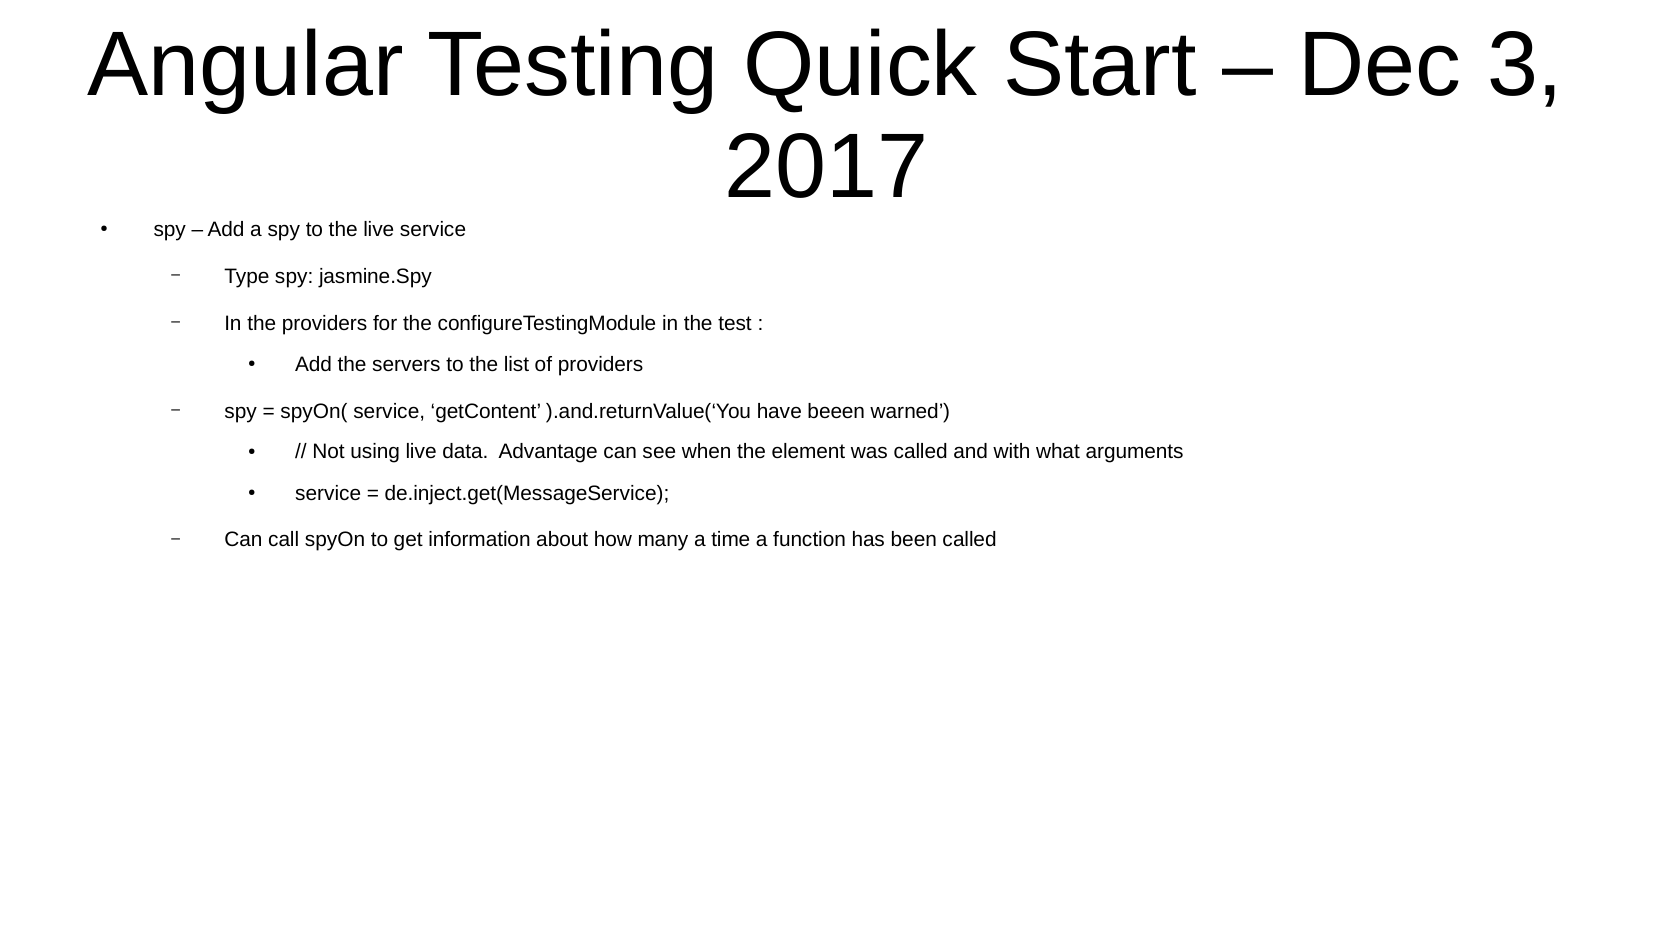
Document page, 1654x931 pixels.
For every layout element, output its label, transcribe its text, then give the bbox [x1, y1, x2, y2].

title Angular Testing Quick Start – Dec 3, 2017 [82, 12, 1571, 217]
list spy – Add a spy to the live service Type spy: jasmine.Spy In the providers for the configureTestingModule in the test : Add the servers to the list of providers spy = spyOn( service, ‘getContent’ ).and.returnValue(‘You have beeen warned’) // Not using live data. Advantage can see when the element was called and with what arguments service = de.inject.get(MessageService); Can call spyOn to get information about how many a time a function has been called [82, 217, 1636, 901]
